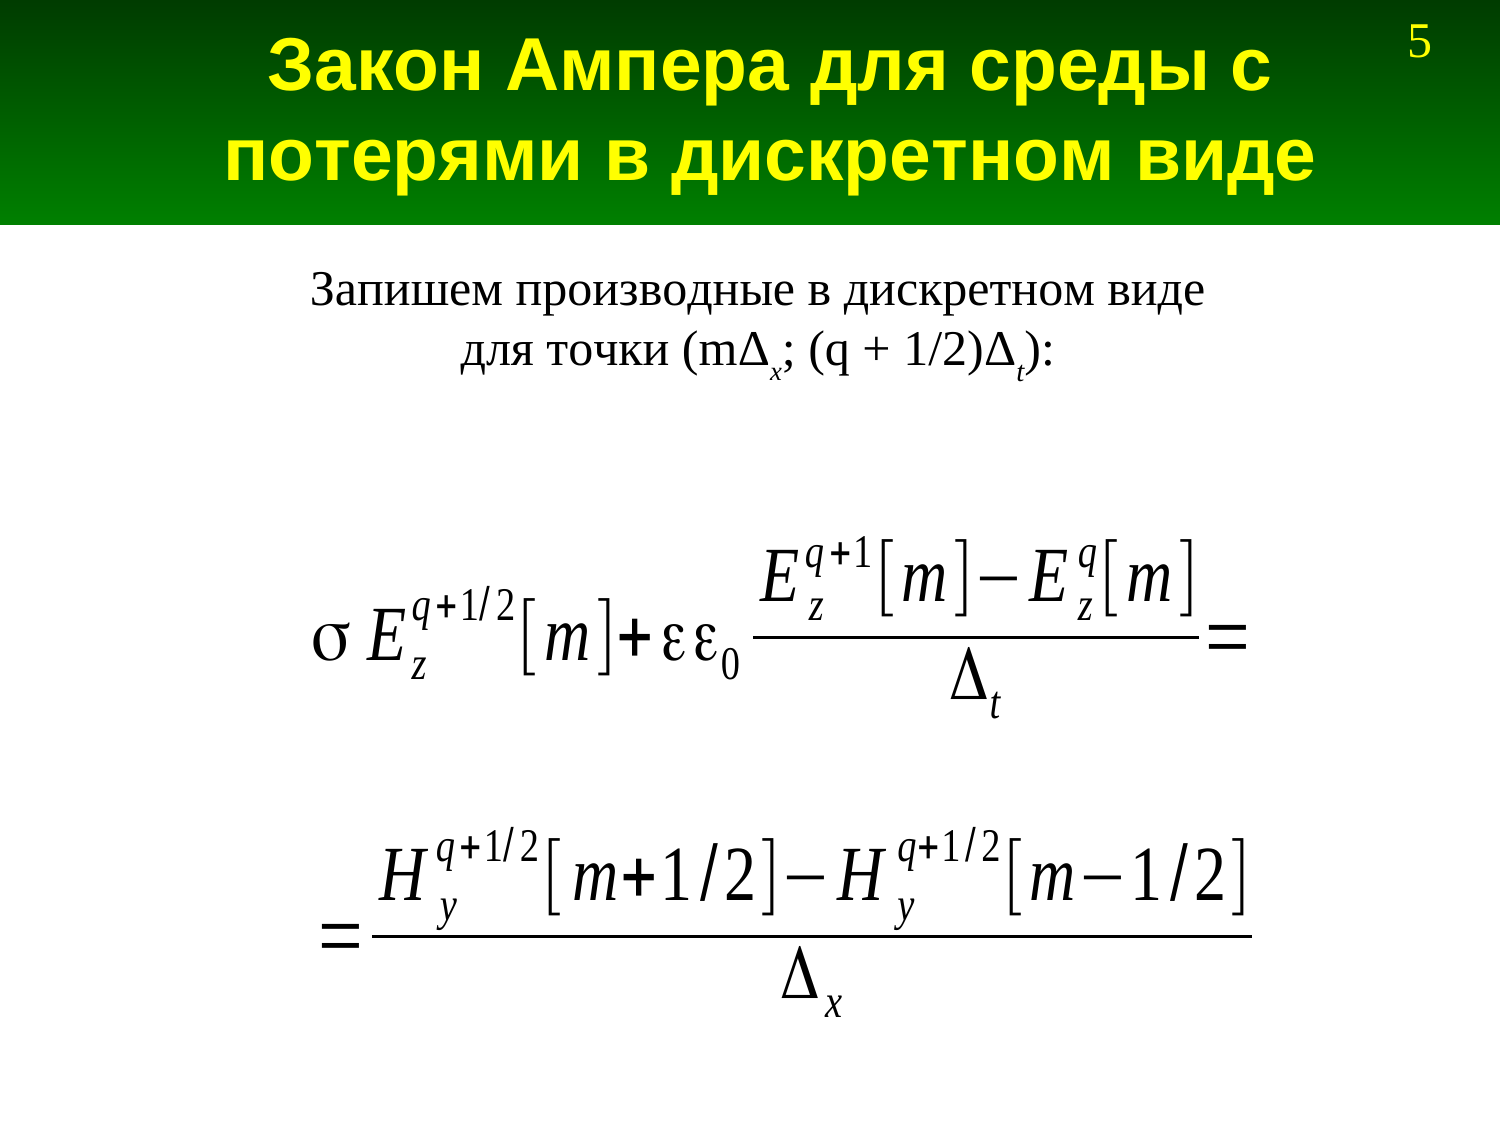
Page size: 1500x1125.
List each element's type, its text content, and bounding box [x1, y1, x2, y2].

text_box Запишем производные в дискретном виде для точки (mΔx; (q + 1/2)Δt): [295, 248, 1231, 396]
title Закон Ампера для среды с потерями в дискретном виде [100, 7, 1441, 204]
chart [295, 522, 1272, 1025]
